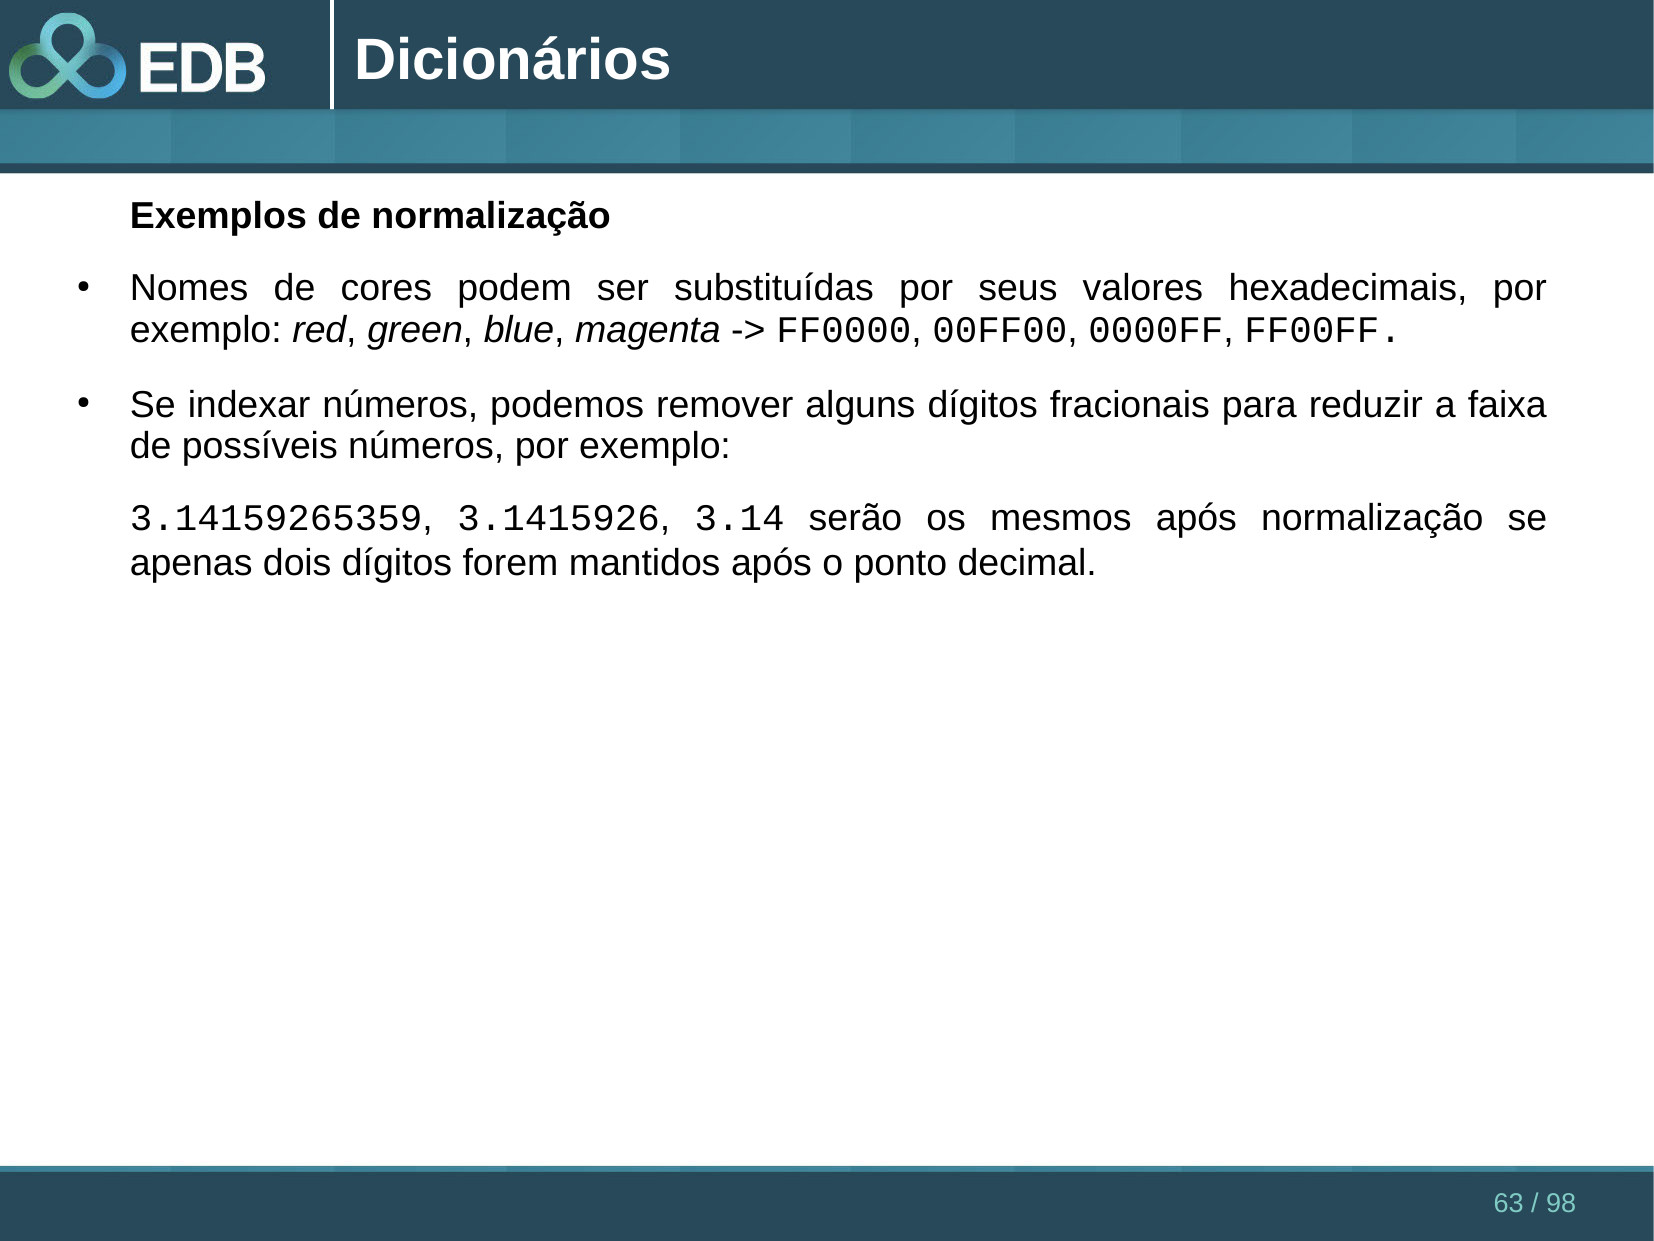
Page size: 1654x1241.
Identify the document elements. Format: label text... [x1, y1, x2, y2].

picture [0, 0, 1654, 1241]
list Exemplos de normalização Nomes de cores podem ser substituídas por seus valores hexadecimais, por exemplo: red, green, blue, magenta -> FF0000, 00FF00, 0000FF, FF00FF. Se indexar números, podemos remover alguns dígitos fracionais para reduzir a faixa de possíveis números, por exemplo: 3.14159265359, 3.1415926, 3.14 serão os mesmos após normalização se apenas dois dígitos forem mantidos após o ponto decimal. [59, 194, 1548, 1023]
title Dicionários [354, 0, 1625, 125]
